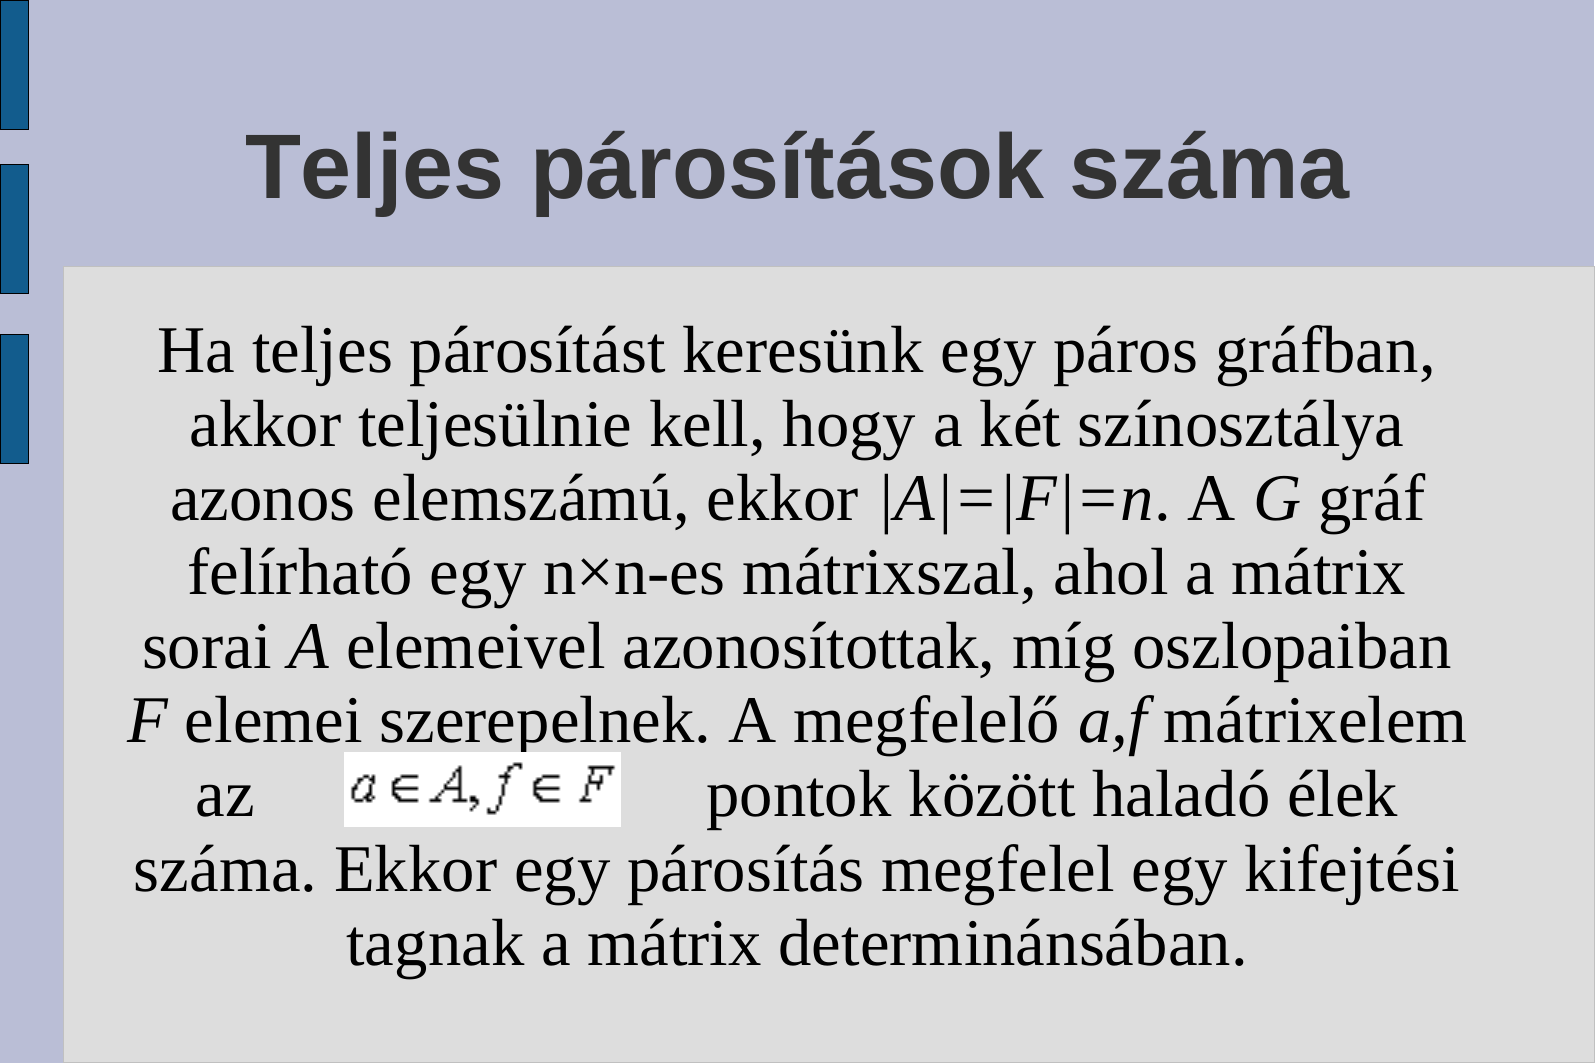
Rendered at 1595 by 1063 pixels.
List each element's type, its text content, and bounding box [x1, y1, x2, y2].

subtitle Ha teljes párosítást keresünk egy páros gráfban, akkor teljesülnie kell, hogy a két színosztálya azonos elemszámú, ekkor |A|=|F|=n. A G gráf felírható egy n×n-es mátrixszal, ahol a mátrix sorai A elemeivel azonosítottak, míg oszlopaiban F elemei szerepelnek. A megfelelő a,f mátrixelem az pontok között haladó élek száma. Ekkor egy párosítás megfelel egy kifejtési tagnak a mátrix determinánsában. [117, 302, 1479, 990]
title Teljes párosítások száma [117, 85, 1479, 249]
picture [344, 752, 621, 827]
